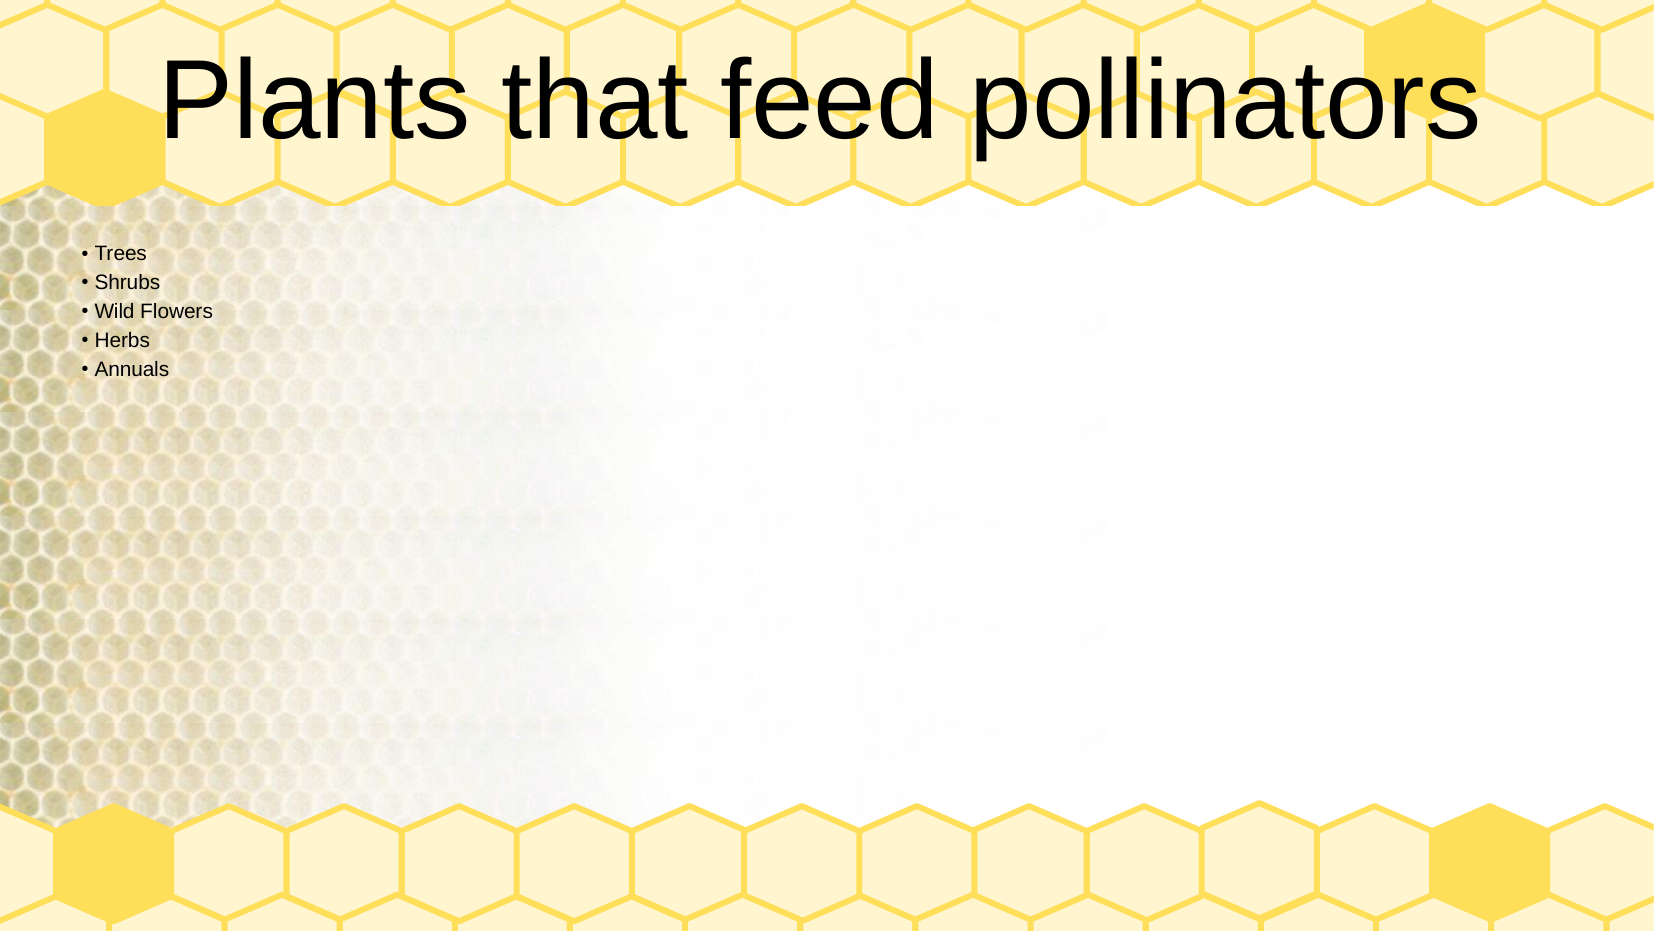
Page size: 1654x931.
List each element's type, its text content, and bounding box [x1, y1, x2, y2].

title Plants that feed pollinators [76, 0, 1565, 200]
picture [0, 186, 1654, 827]
list Trees Shrubs Wild Flowers Herbs Annuals [76, 242, 1565, 384]
